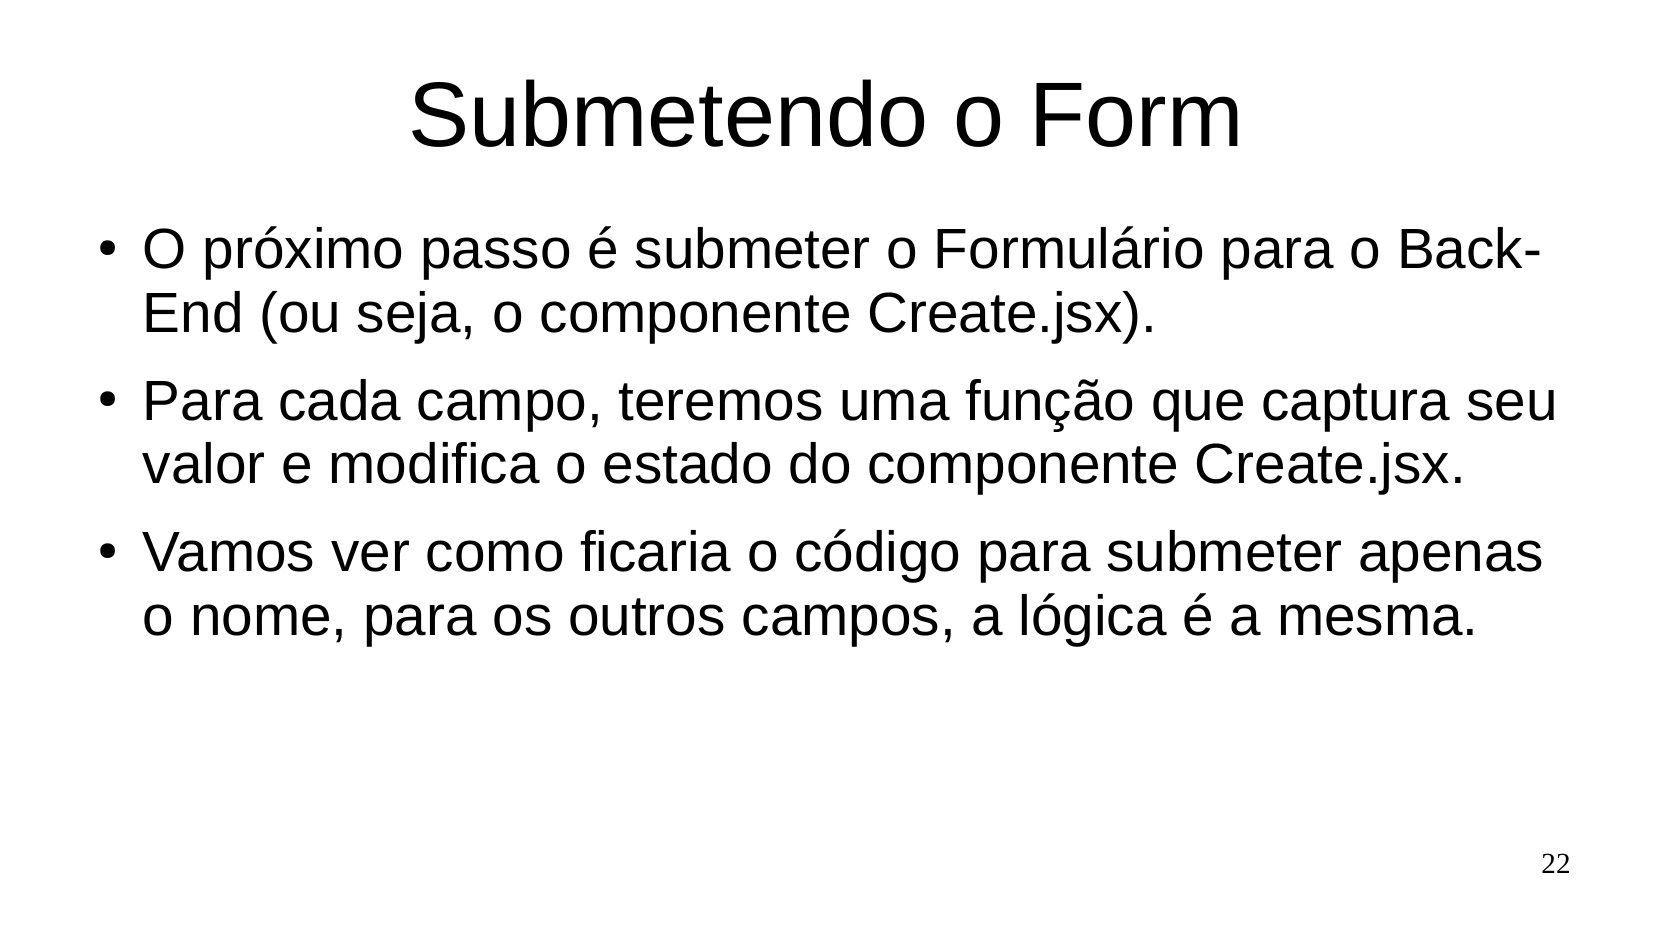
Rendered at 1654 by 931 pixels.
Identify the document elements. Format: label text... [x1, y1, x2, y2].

title Submetendo o Form [82, 37, 1571, 193]
list O próximo passo é submeter o Formulário para o Back-End (ou seja, o componente Create.jsx). Para cada campo, teremos uma função que captura seu valor e modifica o estado do componente Create.jsx. Vamos ver como ficaria o código para submeter apenas o nome, para os outros campos, a lógica é a mesma. [82, 217, 1571, 758]
